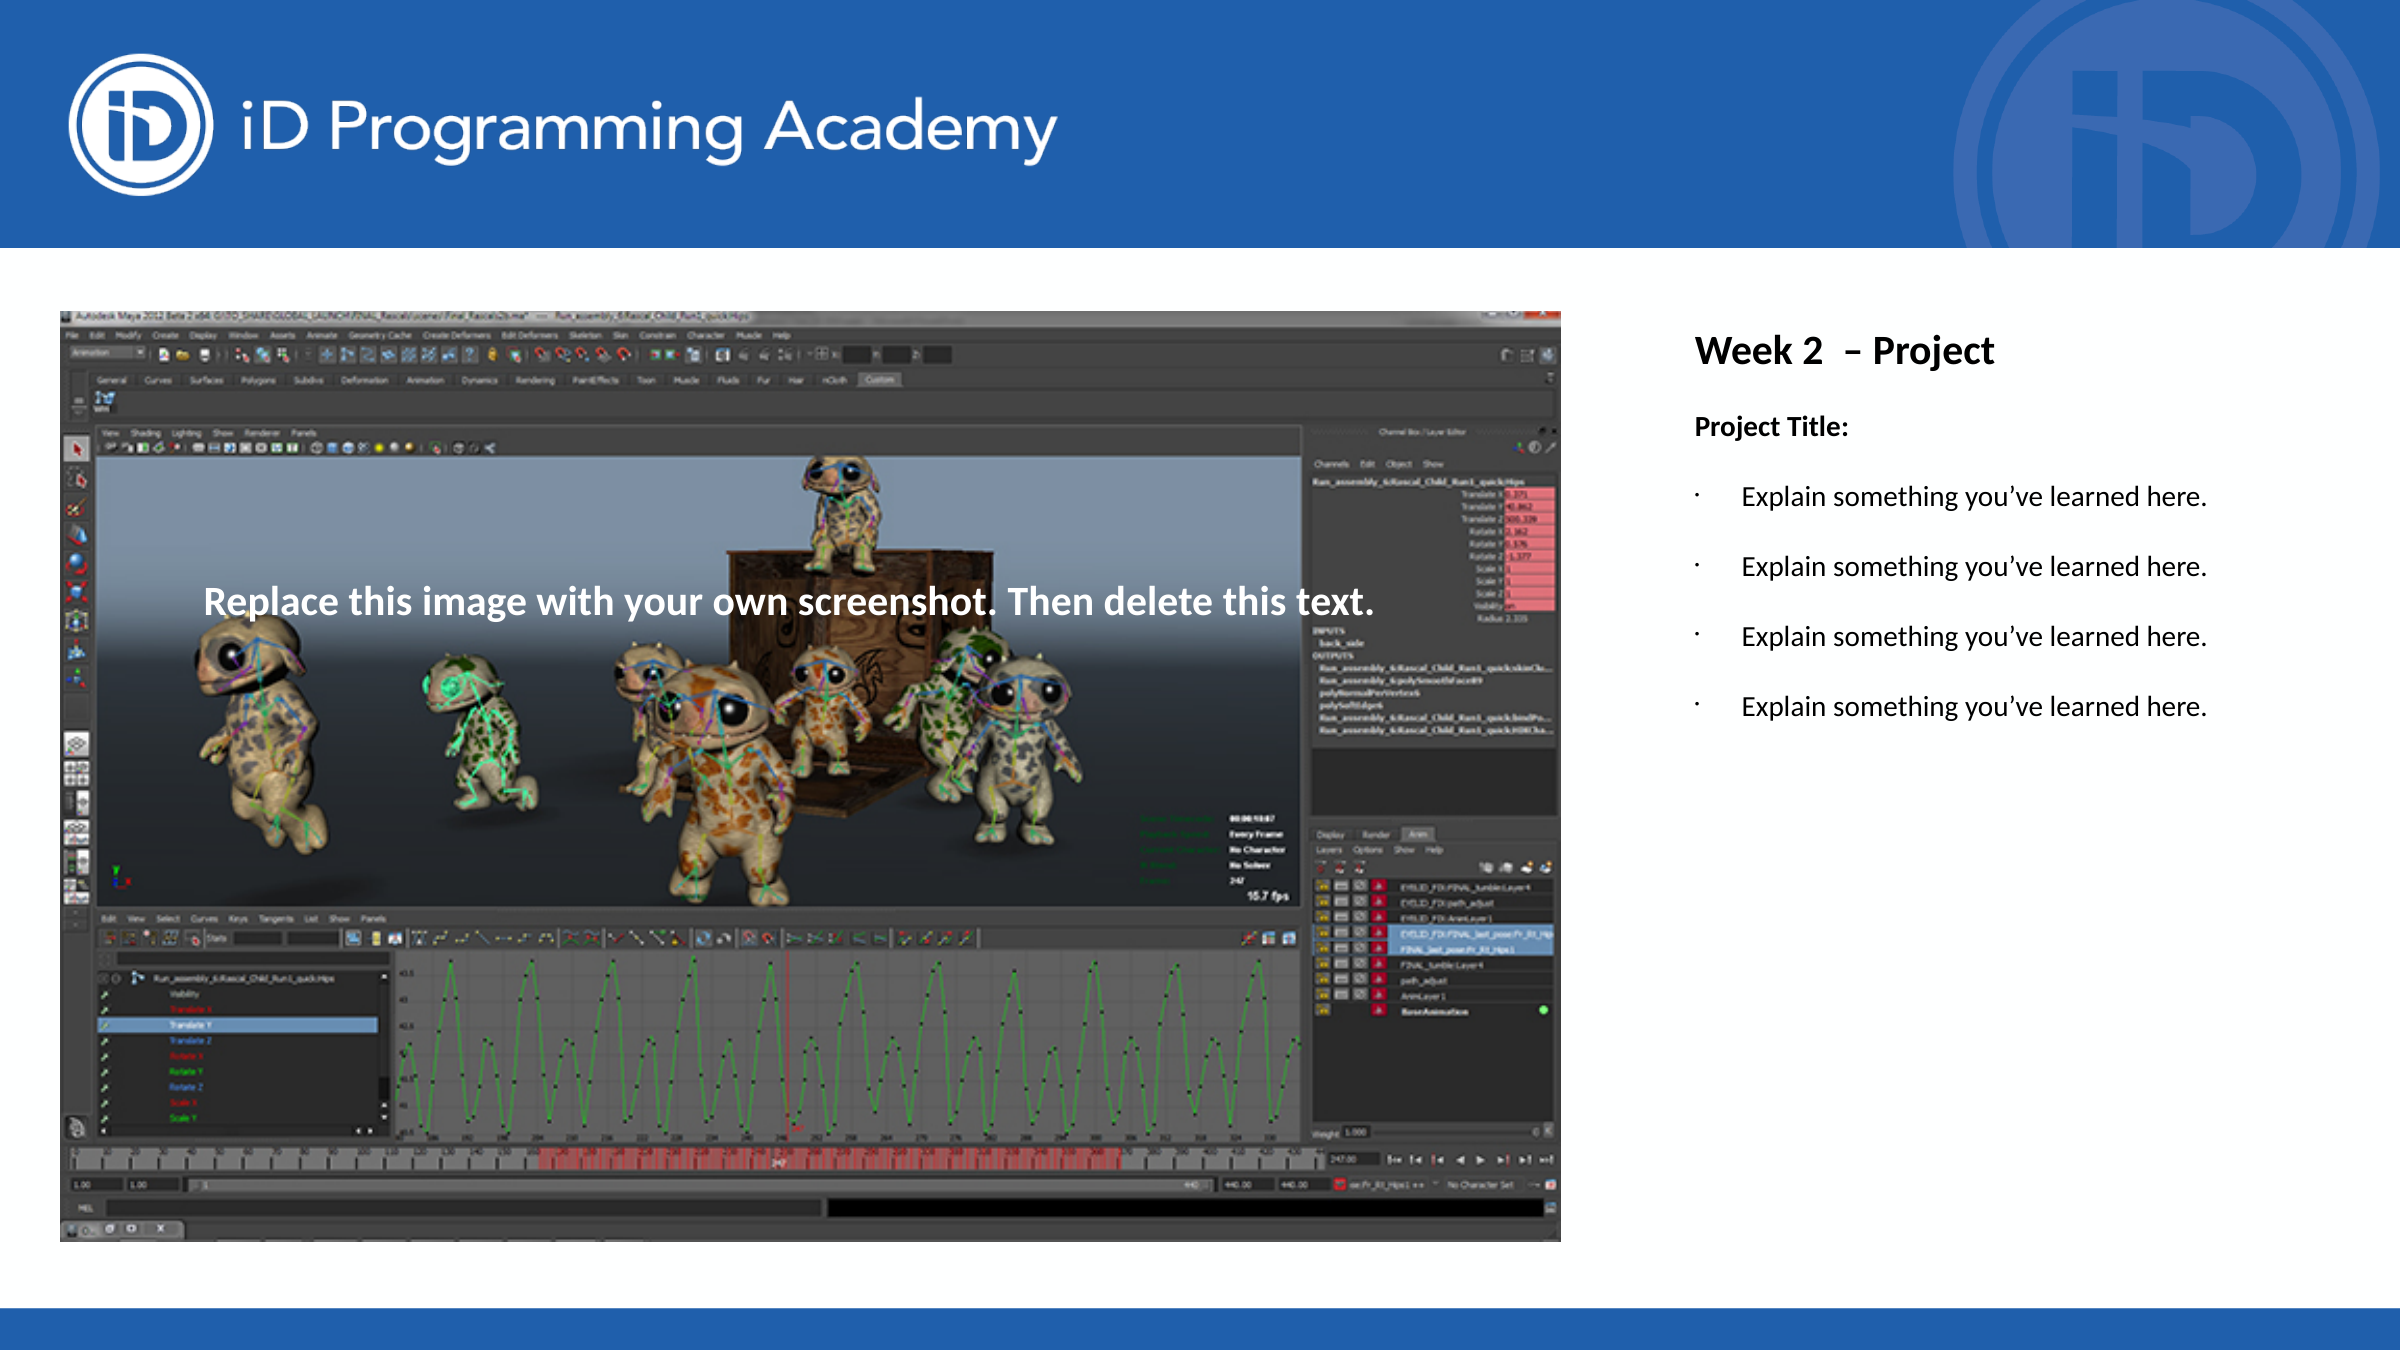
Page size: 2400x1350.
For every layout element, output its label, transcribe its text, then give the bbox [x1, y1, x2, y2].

text_box Replace this image with your own screenshot. Then delete this text. [139, 566, 1440, 682]
text_box Week 2 – Project Project Title: Explain something you’ve learned here. Explain something you’ve learned here. Explain something you’ve learned here. Explain something you’ve learned here. [1680, 315, 2400, 765]
picture [0, 0, 2400, 1350]
